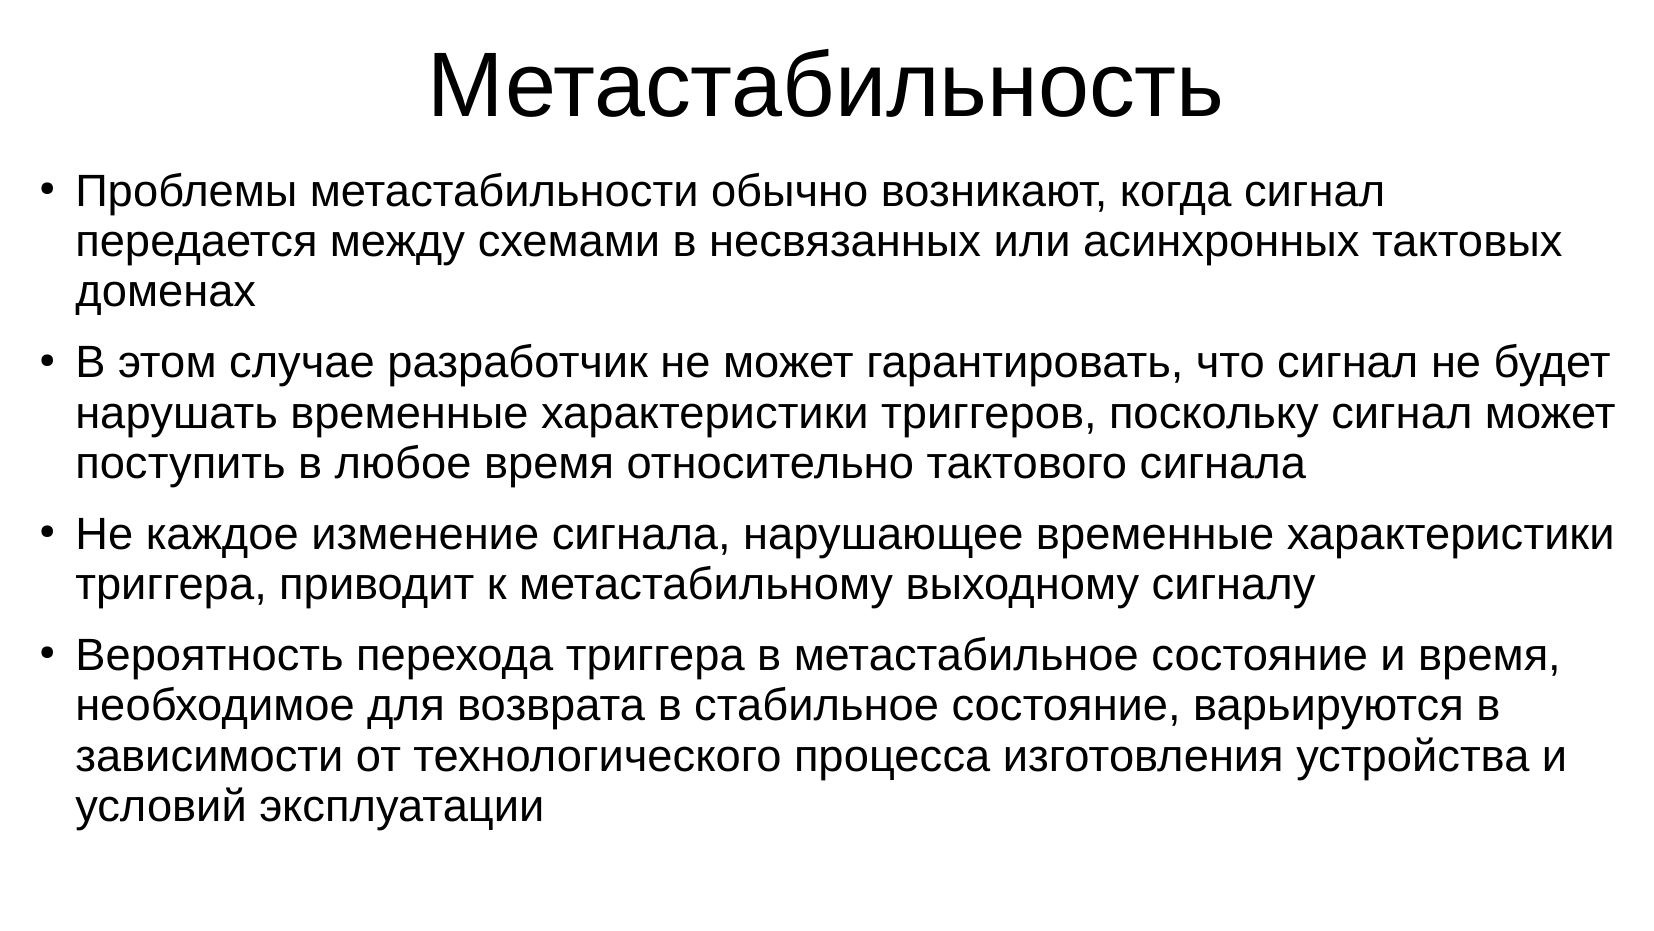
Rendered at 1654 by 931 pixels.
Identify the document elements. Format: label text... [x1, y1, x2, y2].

list Проблемы метастабильности обычно возникают, когда сигнал передается между схемами в несвязанных или асинхронных тактовых доменах В этом случае разработчик не может гарантировать, что сигнал не будет нарушать временные характеристики триггеров, поскольку сигнал может поступить в любое время относительно тактового сигнала Не каждое изменение сигнала, нарушающее временные характеристики триггера, приводит к метастабильному выходному сигналу Вероятность перехода триггера в метастабильное состояние и время, необходимое для возврата в стабильное состояние, варьируются в зависимости от технологического процесса изготовления устройства и условий эксплуатации [27, 165, 1618, 901]
title Метастабильность [82, 7, 1571, 163]
